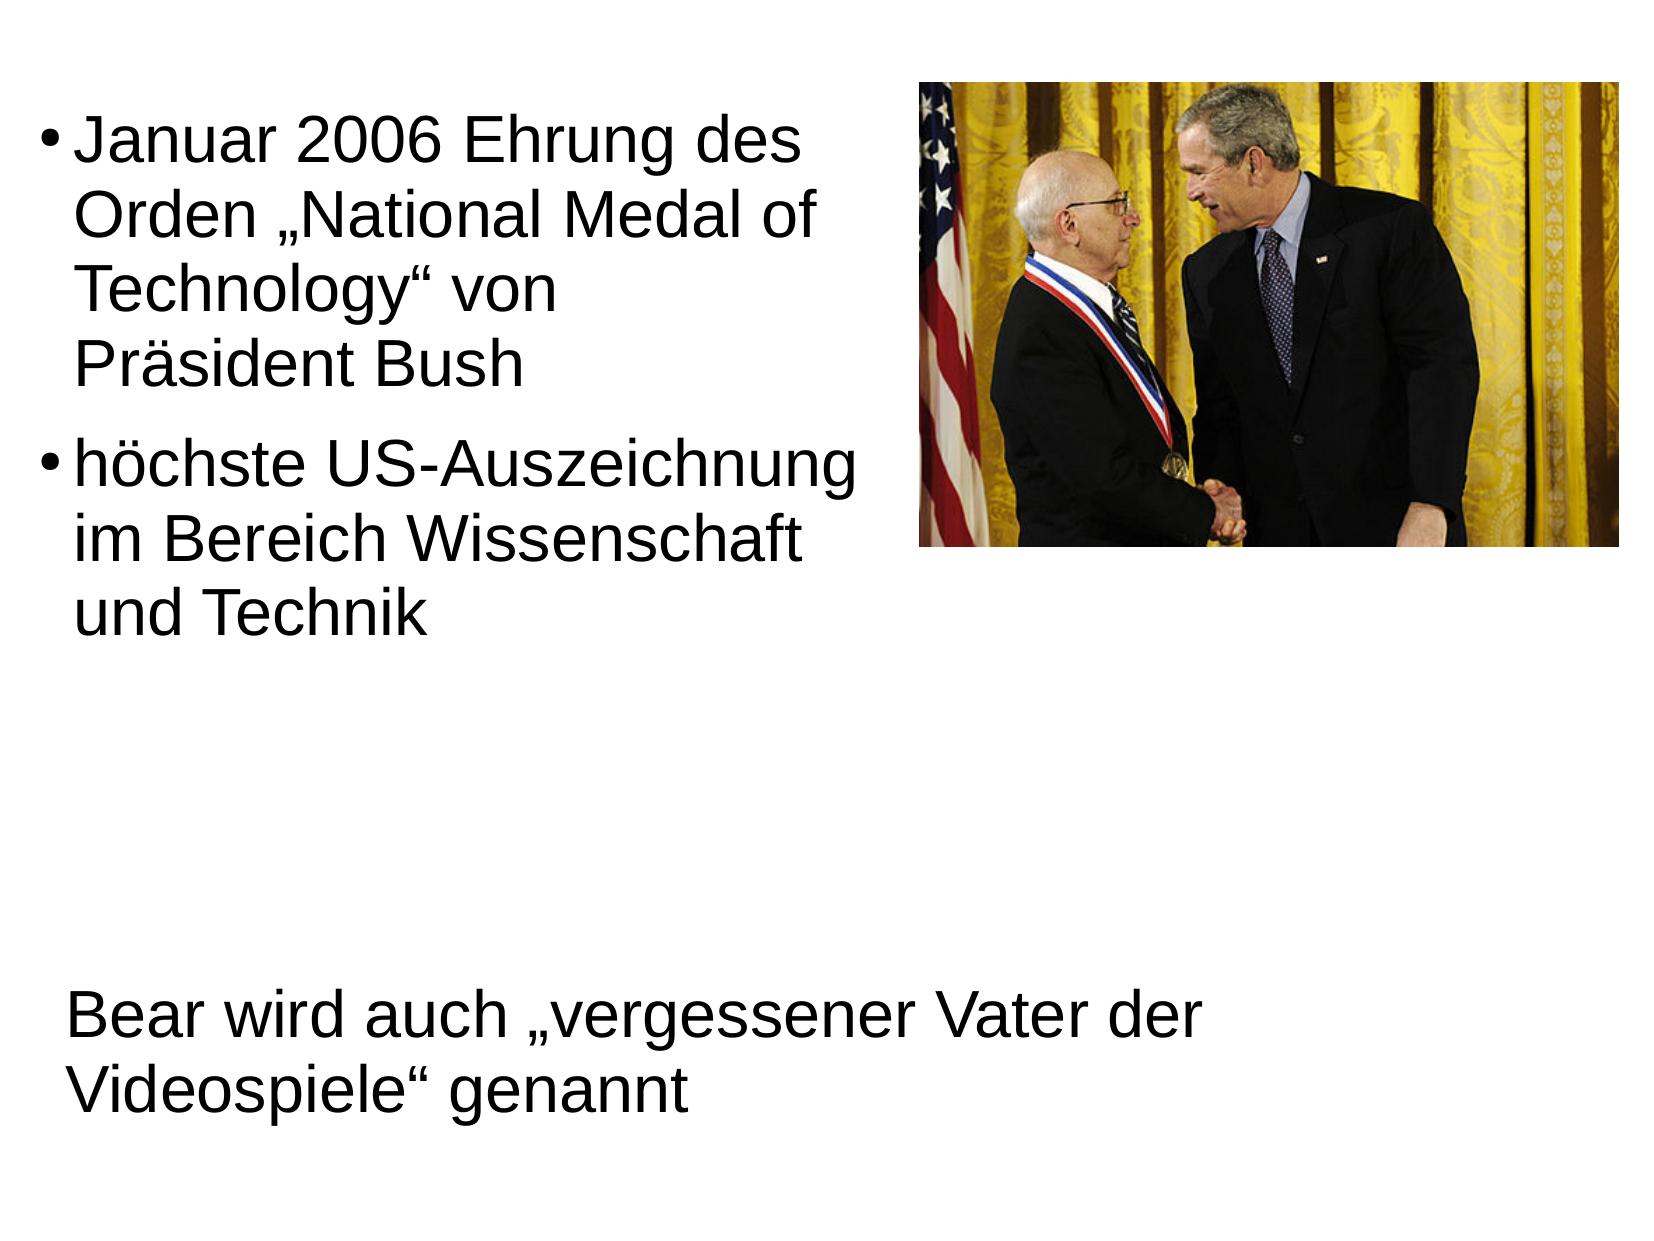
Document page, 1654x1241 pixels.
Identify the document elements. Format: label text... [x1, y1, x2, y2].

text_box Bear wird auch „vergessener Vater der Videospiele“ genannt [50, 969, 1560, 1134]
text_box Januar 2006 Ehrung des Orden „National Medal of Technology“ von Präsident Bush höchste US-Auszeichnung im Bereich Wissenschaft und Technik [23, 94, 922, 878]
picture [919, 82, 1619, 547]
